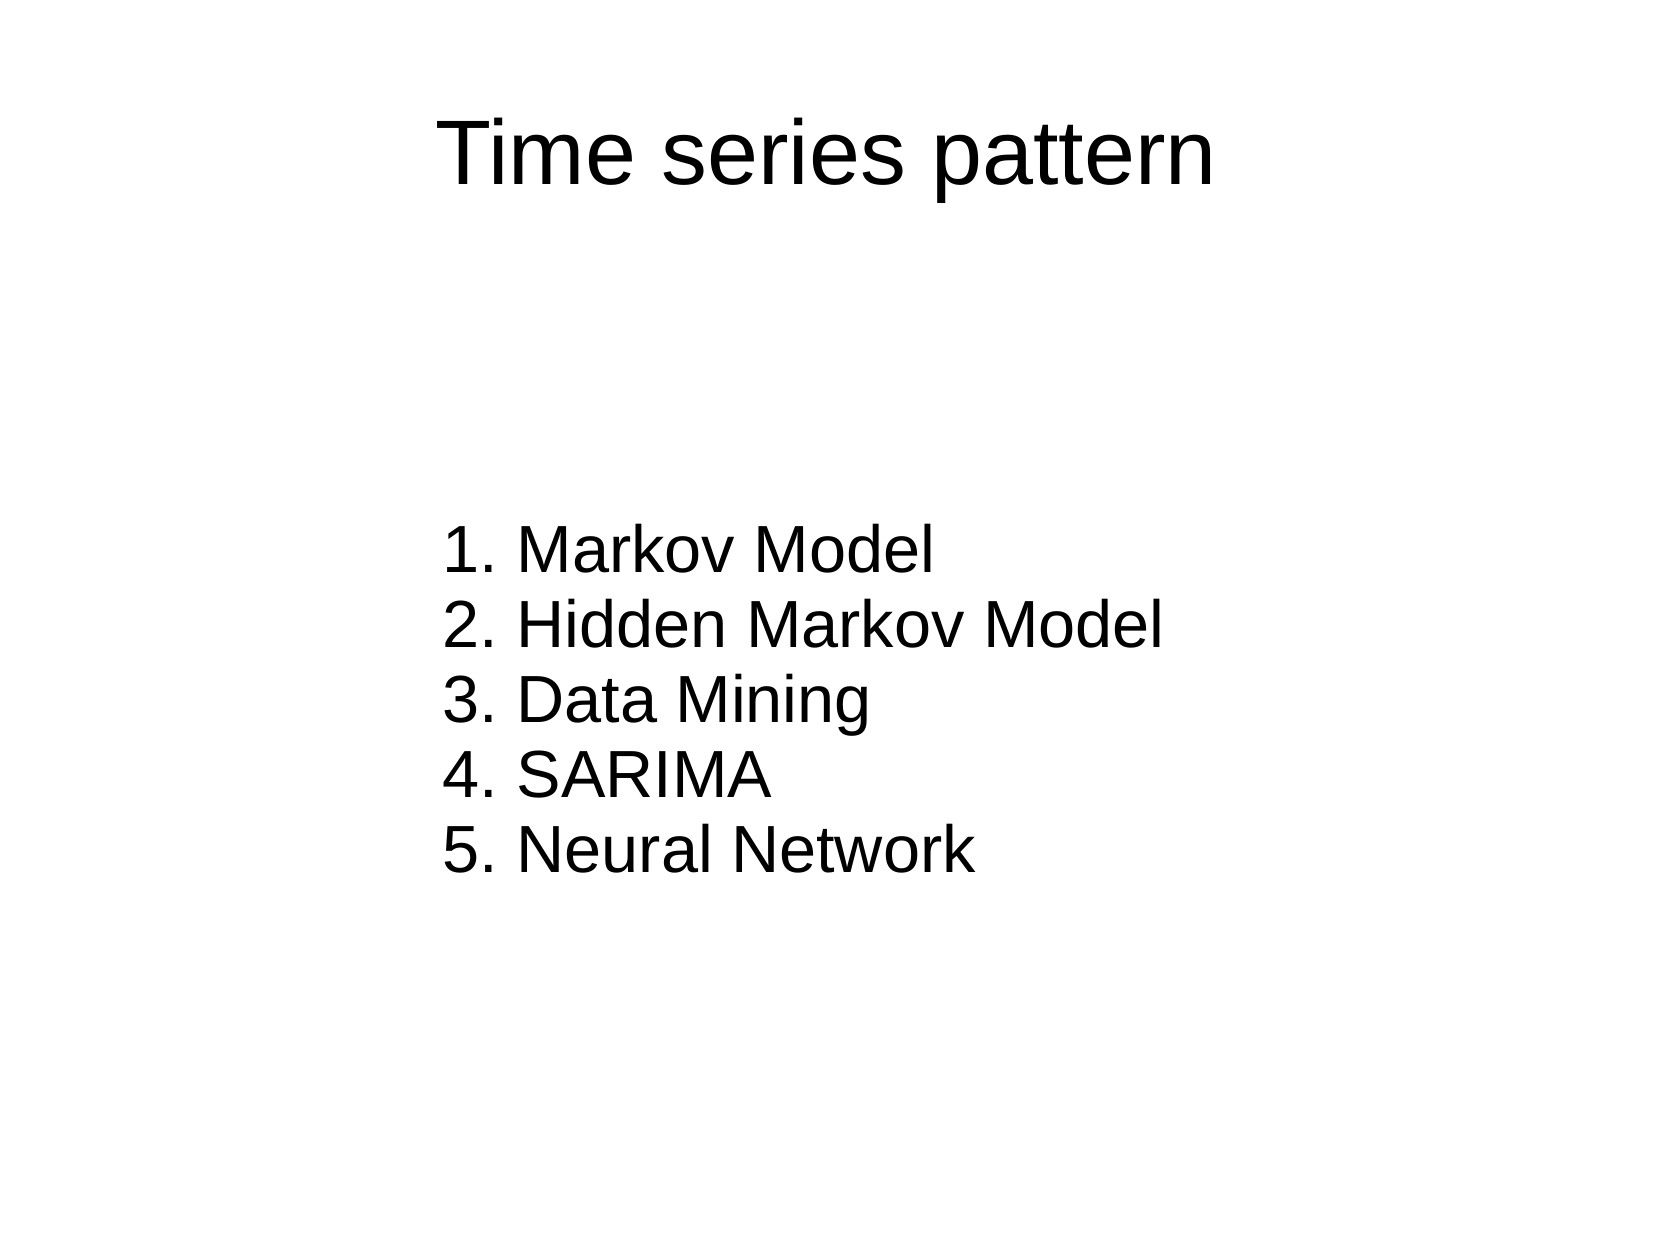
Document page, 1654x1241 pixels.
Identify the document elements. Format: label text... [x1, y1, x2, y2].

title Time series pattern [82, 56, 1571, 250]
subtitle 1. Markov Model 2. Hidden Markov Model 3. Data Mining 4. SARIMA 5. Neural Network [442, 297, 1571, 1102]
